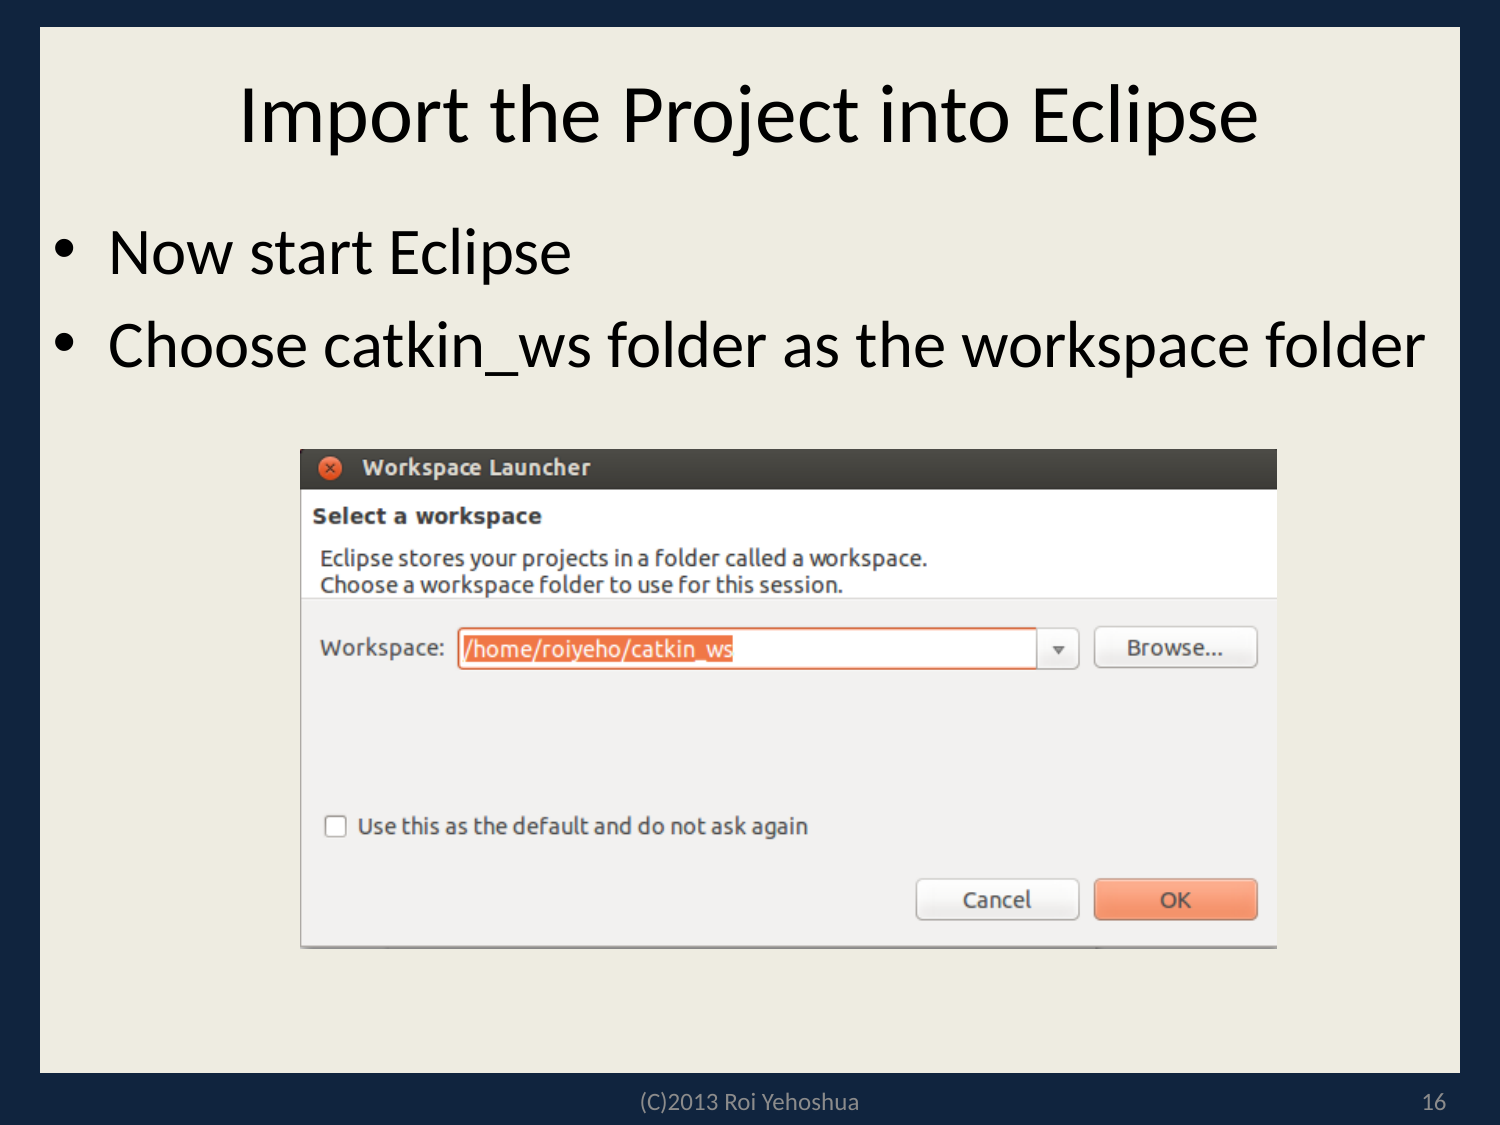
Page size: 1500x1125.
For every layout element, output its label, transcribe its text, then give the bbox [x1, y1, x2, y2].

picture [300, 449, 1277, 949]
title Import the Project into Eclipse [37, 31, 1463, 188]
list Now start Eclipse Choose catkin_ws folder as the workspace folder [37, 200, 1463, 1080]
slide_number <number> [1111, 1074, 1462, 1125]
footer (C)2013 Roi Yehoshua [512, 1074, 988, 1125]
